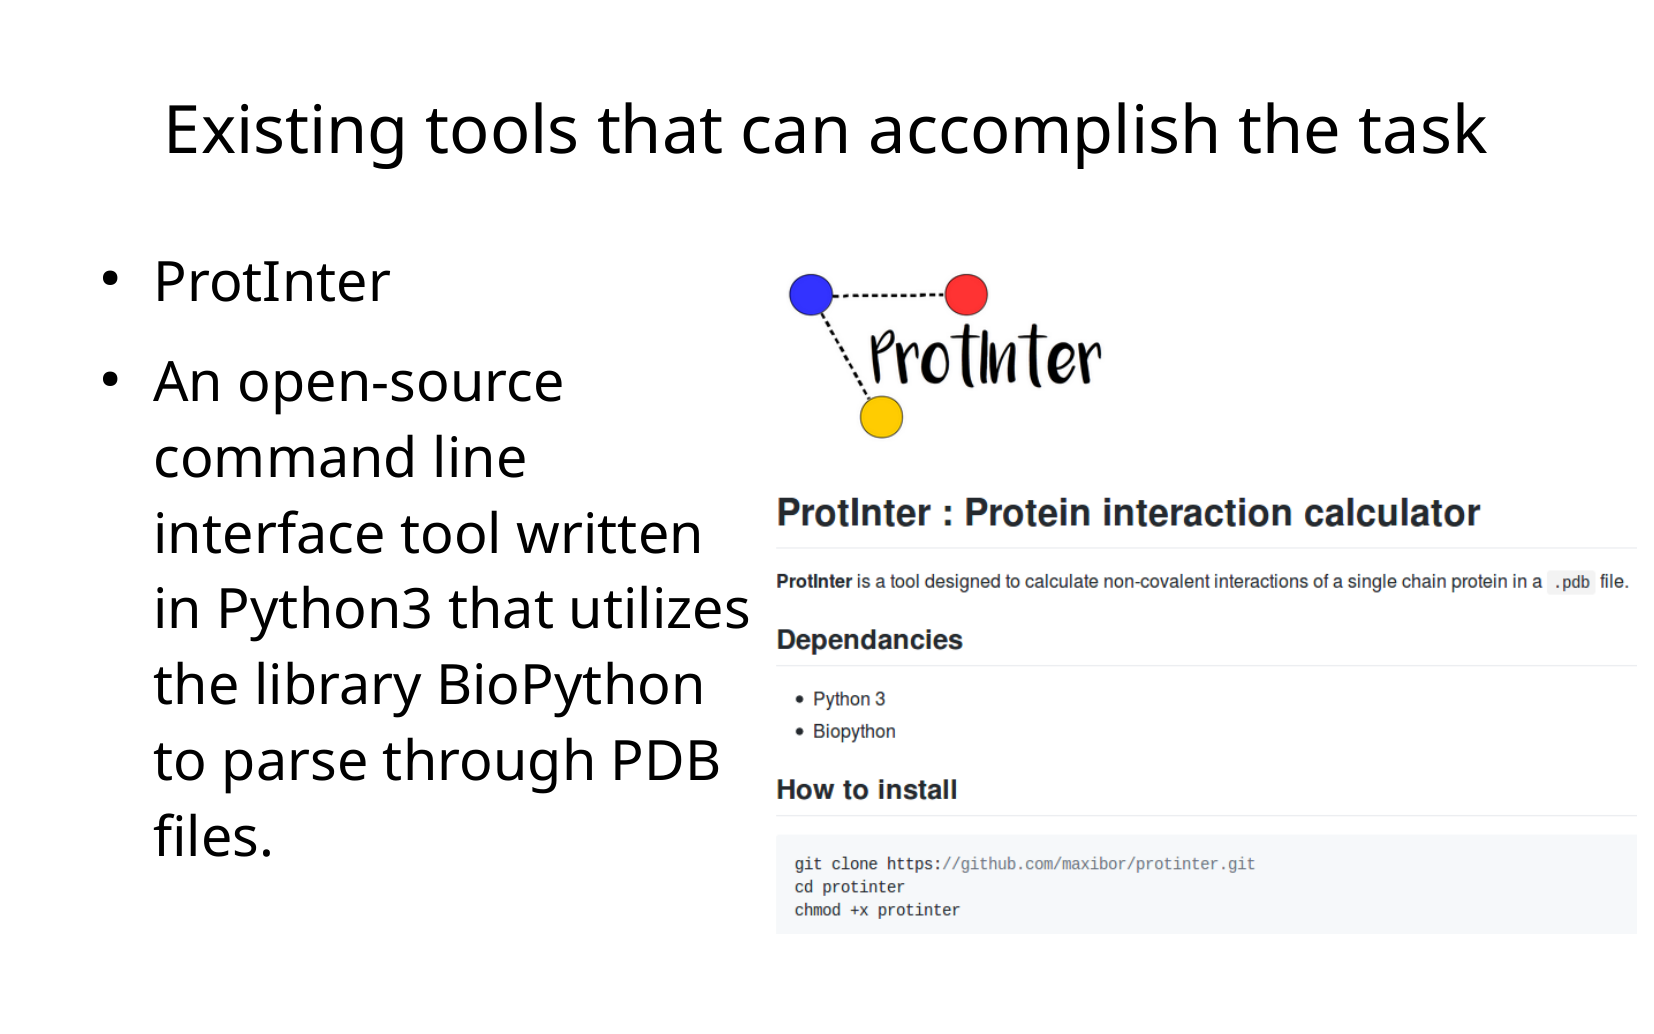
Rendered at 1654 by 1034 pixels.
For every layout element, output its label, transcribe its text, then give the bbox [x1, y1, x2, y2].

list ProtInter An open-source command line interface tool written in Python3 that utilizes the library BioPython to parse through PDB files. [82, 241, 756, 945]
title Existing tools that can accomplish the task [82, 41, 1571, 214]
picture [767, 259, 1637, 934]
